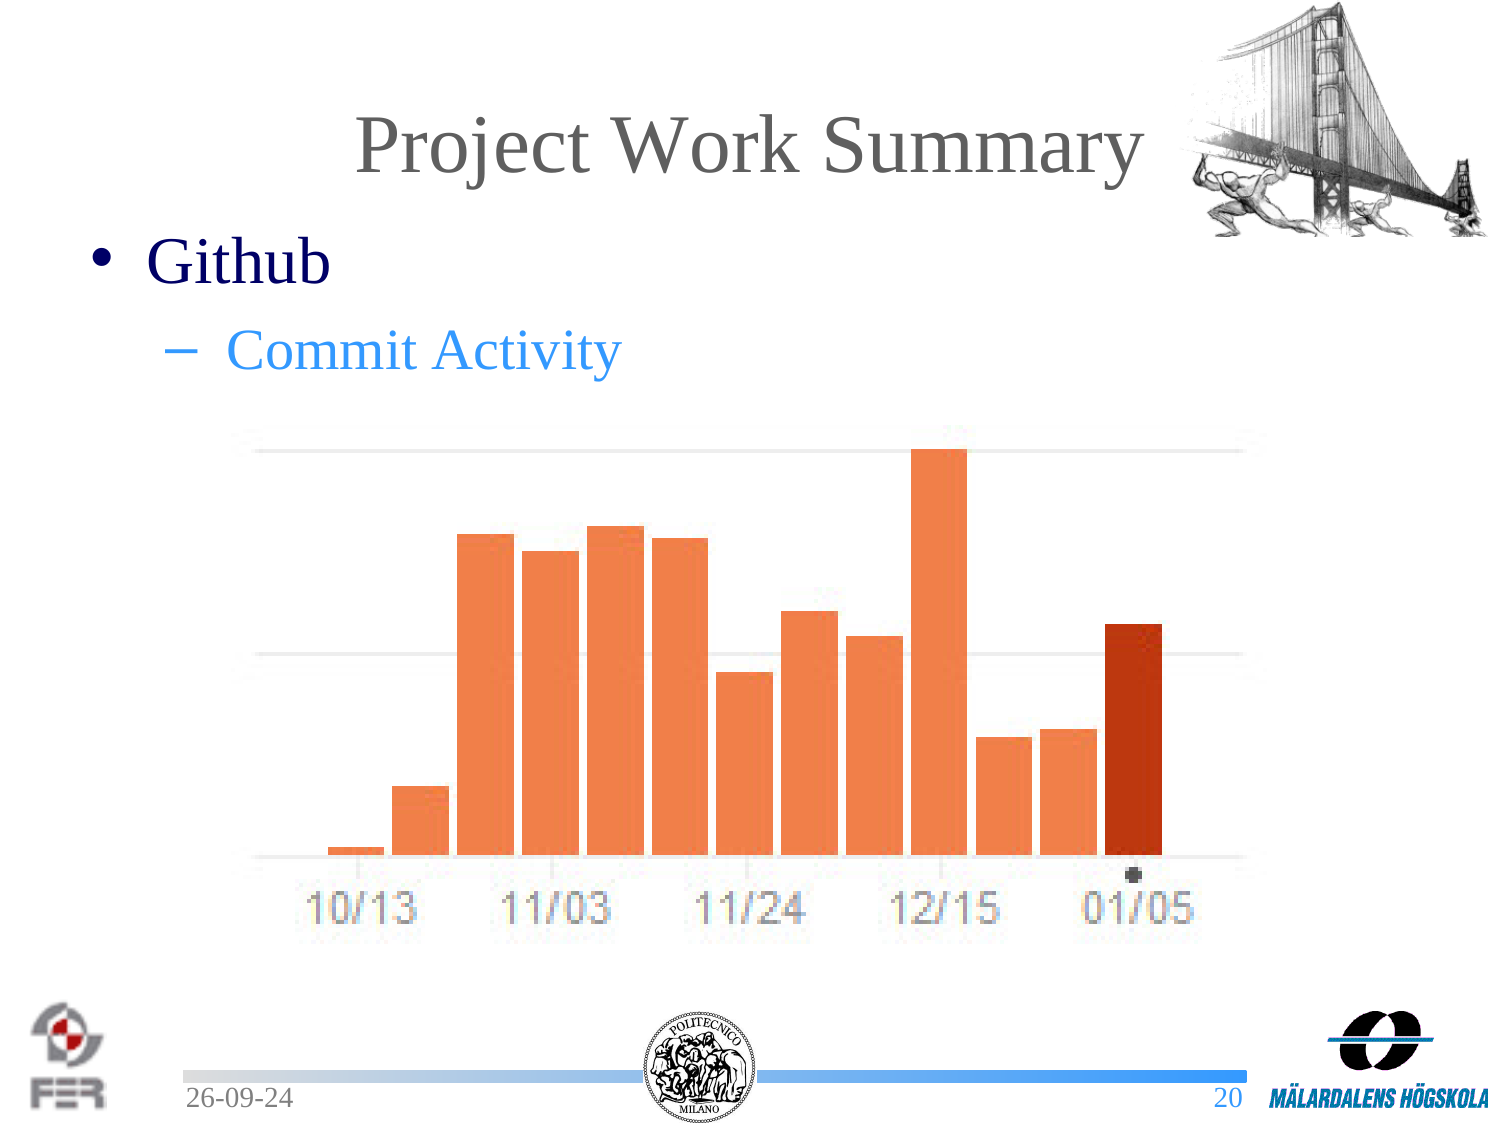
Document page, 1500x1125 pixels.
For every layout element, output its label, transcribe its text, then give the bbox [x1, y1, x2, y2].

picture [1269, 1011, 1488, 1108]
title Project Work Summary [75, 45, 1175, 209]
picture [1435, 1096, 1441, 1104]
picture [1175, 0, 1488, 237]
picture [29, 987, 107, 1125]
text_box <numero> [1186, 1070, 1258, 1114]
picture [1454, 1091, 1459, 1108]
picture [231, 393, 1296, 985]
list Github Commit Activity [75, 209, 1426, 952]
picture [643, 1011, 757, 1123]
picture [1368, 1093, 1374, 1104]
text_box 14-01-09 [171, 1070, 396, 1114]
